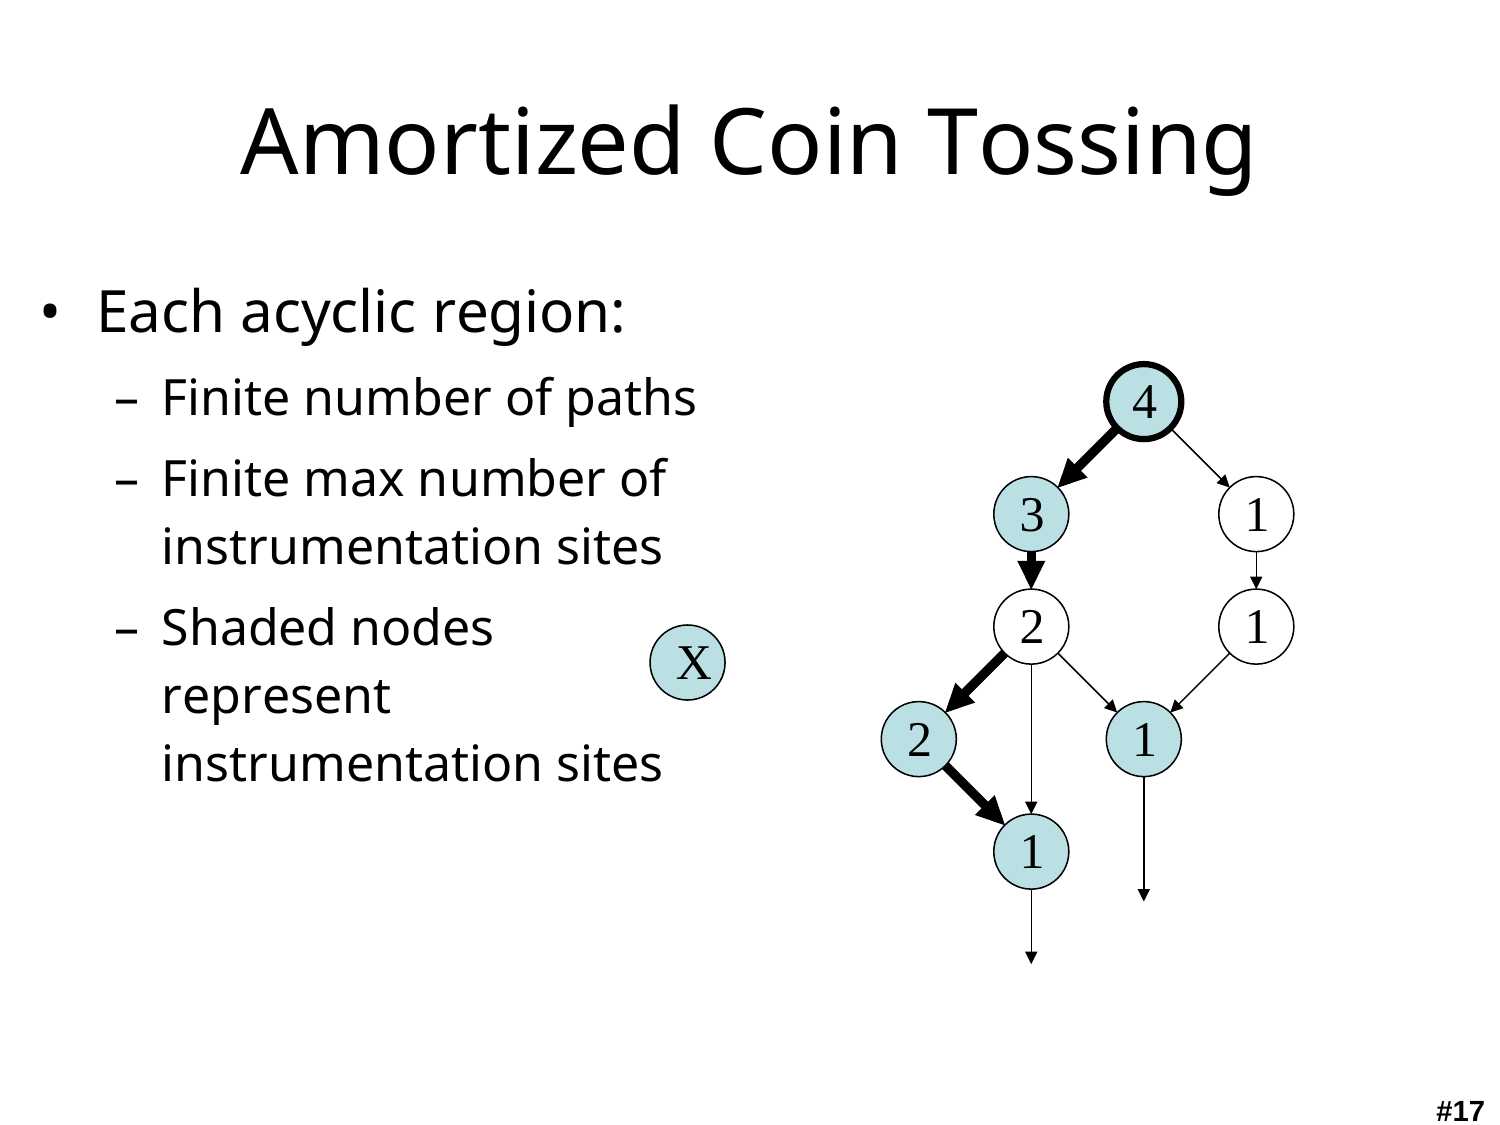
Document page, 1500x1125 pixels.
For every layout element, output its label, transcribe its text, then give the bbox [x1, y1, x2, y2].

title Amortized Coin Tossing [24, 45, 1476, 233]
text_box 1 [1218, 476, 1294, 552]
text_box 2 [881, 701, 957, 777]
text_box X [650, 624, 726, 701]
text_box 2 [993, 589, 1069, 665]
list Each acyclic region: Finite number of paths Finite max number of instrumentation sites Shaded nodes represent instrumentation sites [24, 262, 736, 1101]
text_box 1 [1106, 701, 1182, 777]
text_box 3 [993, 476, 1069, 552]
text_box 1 [993, 814, 1069, 890]
text_box 4 [1106, 364, 1182, 440]
text_box 1 [1218, 589, 1294, 665]
